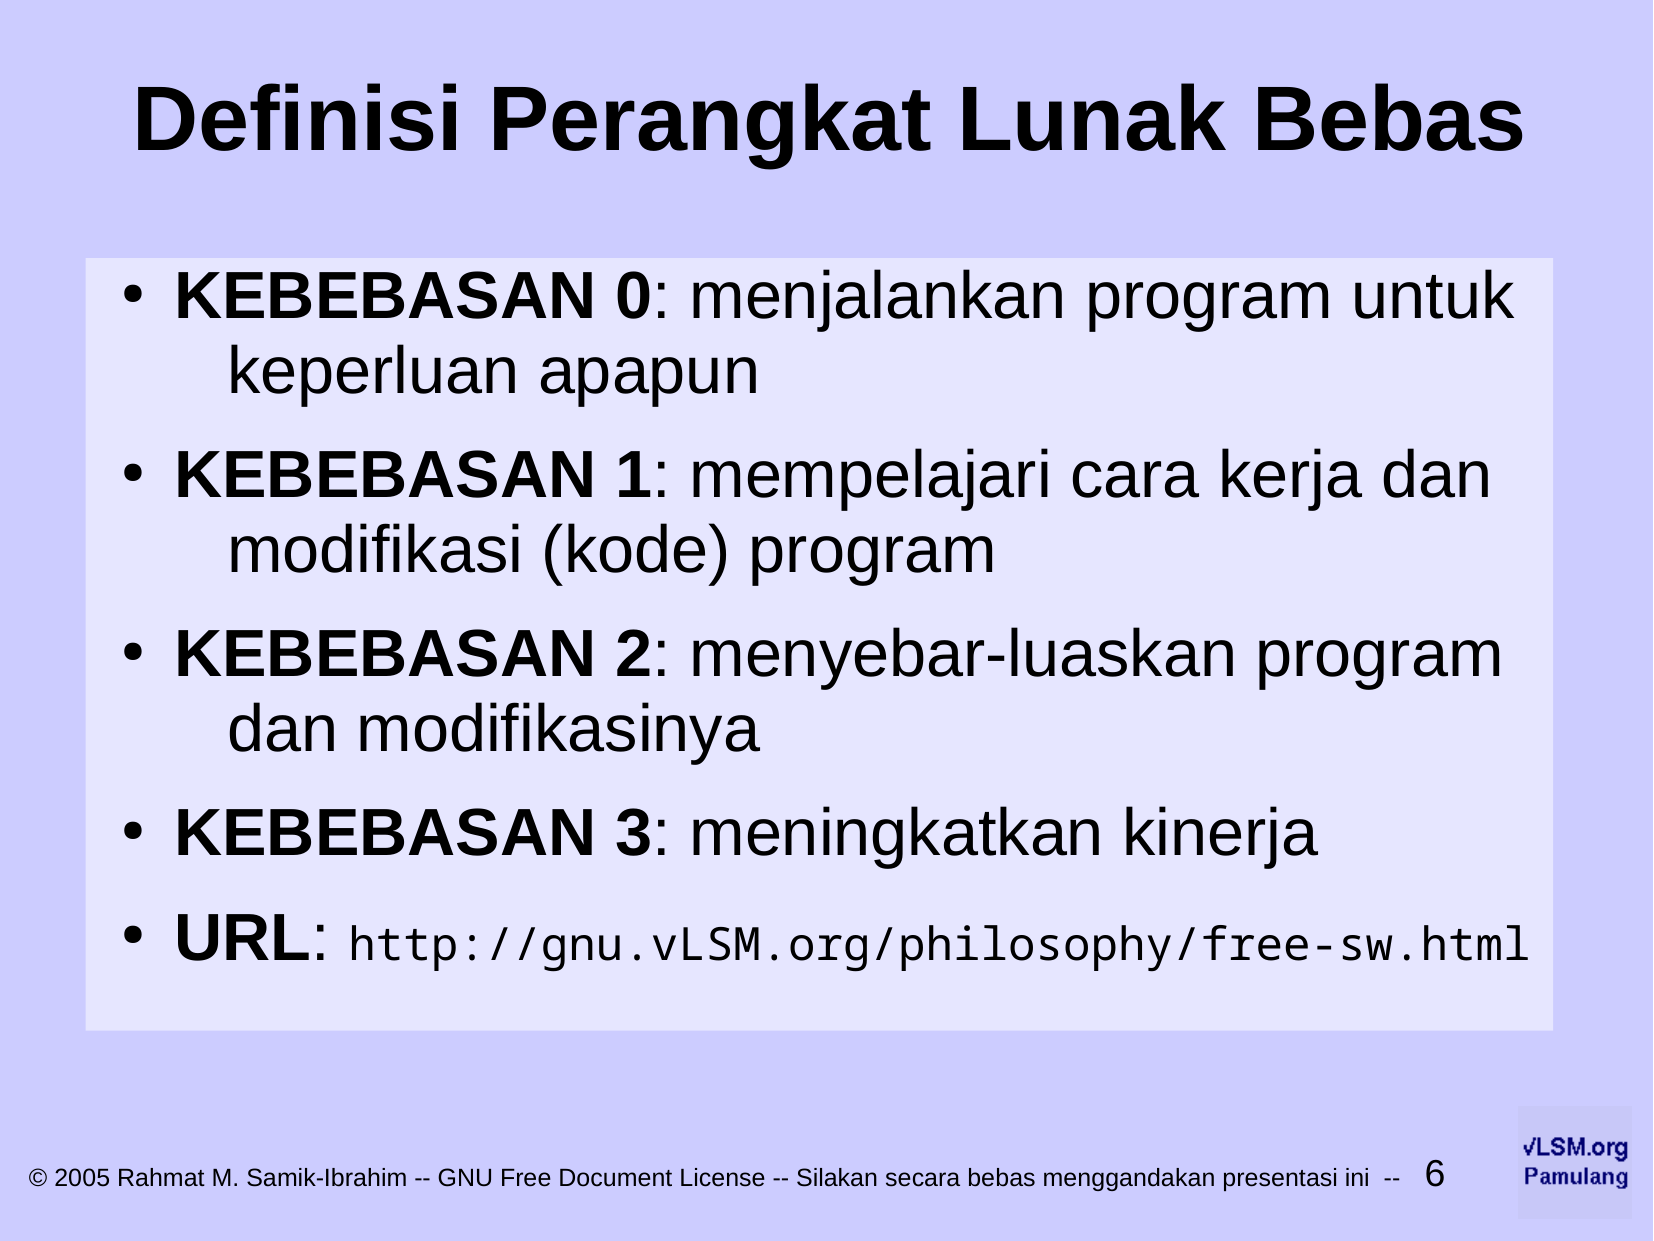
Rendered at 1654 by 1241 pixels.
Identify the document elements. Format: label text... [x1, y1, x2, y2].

picture [1518, 1106, 1632, 1219]
list KEBEBASAN 0: menjalankan program untuk keperluan apapun KEBEBASAN 1: mempelajari cara kerja dan modifikasi (kode) program KEBEBASAN 2: menyebar-luaskan program dan modifikasinya KEBEBASAN 3: meningkatkan kinerja URL: http://gnu.vLSM.org/philosophy/free-sw.html [85, 258, 1554, 1031]
title Definisi Perangkat Lunak Bebas [38, 63, 1623, 174]
